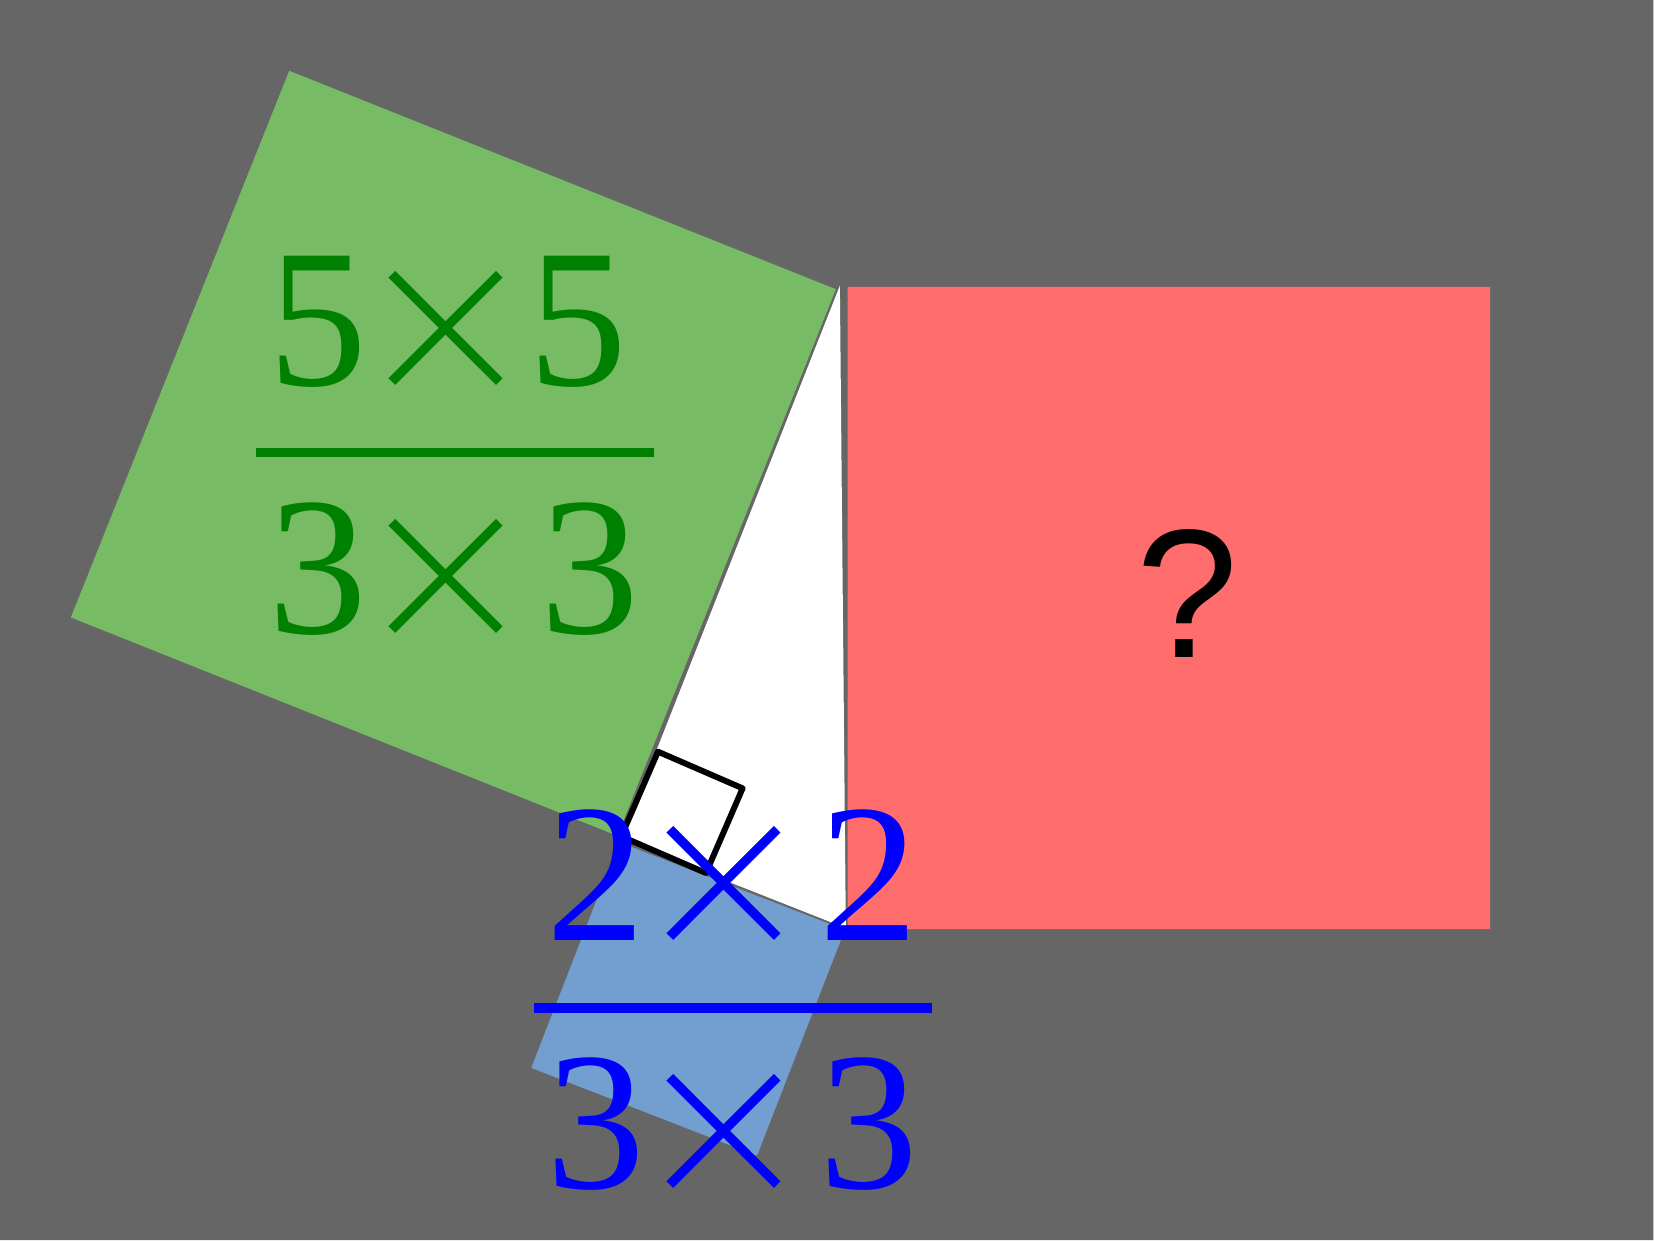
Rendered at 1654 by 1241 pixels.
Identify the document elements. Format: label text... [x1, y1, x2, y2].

chart [472, 767, 984, 1238]
text_box ? [1122, 484, 1385, 790]
text_box [0, 0, 1654, 1241]
chart [193, 212, 706, 683]
